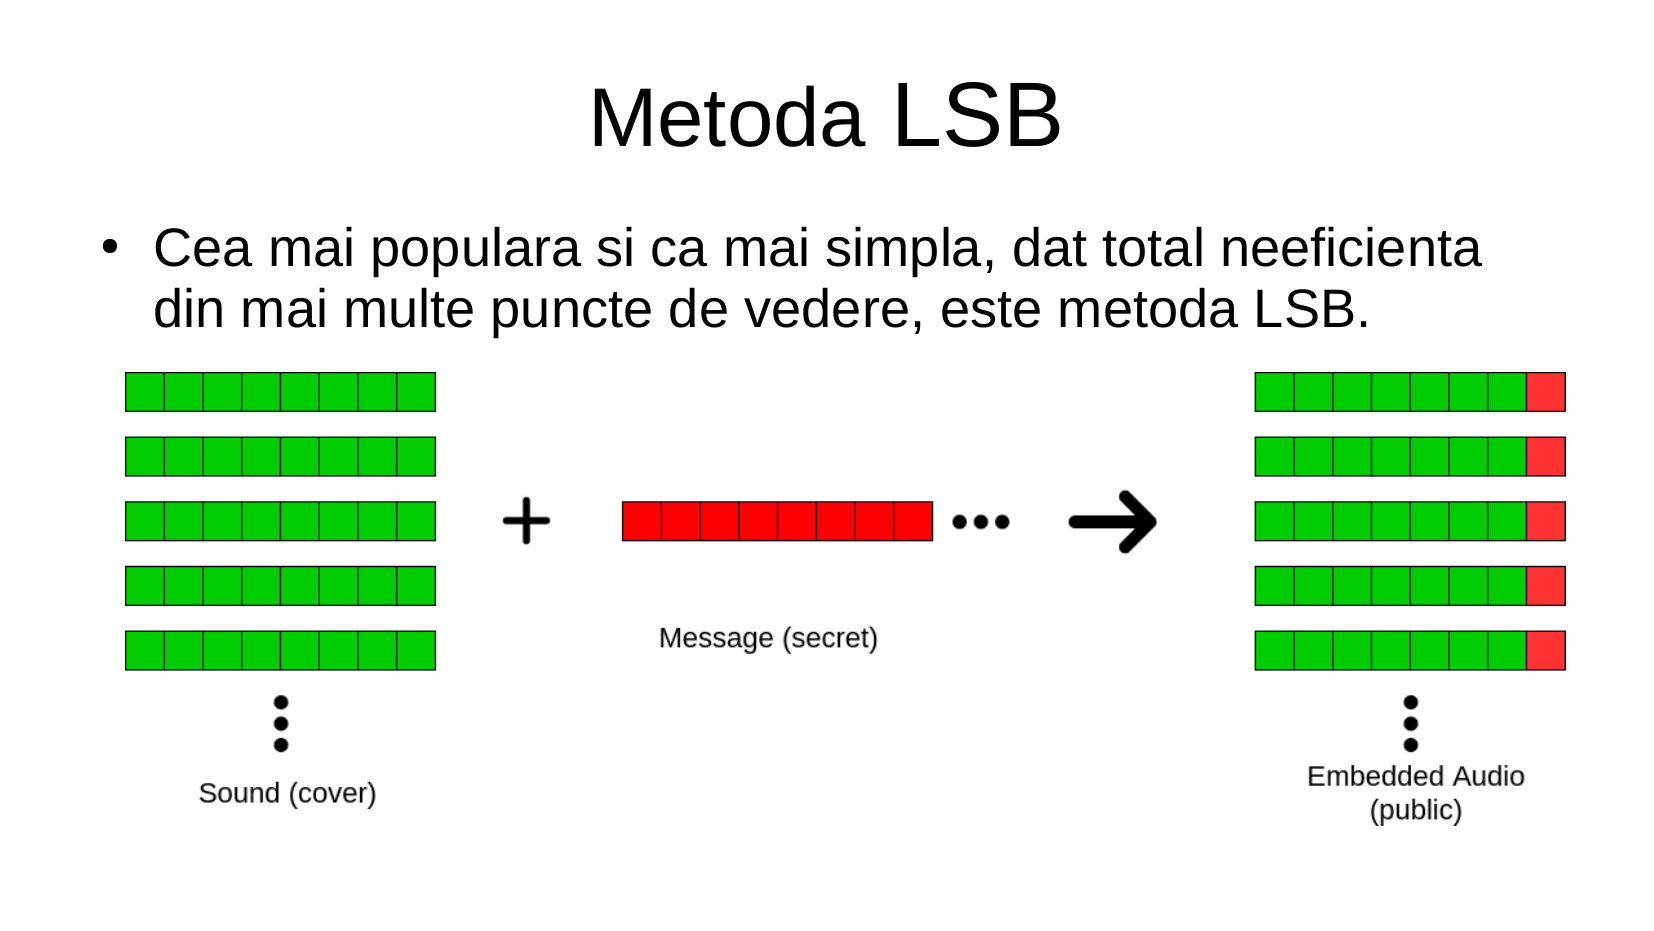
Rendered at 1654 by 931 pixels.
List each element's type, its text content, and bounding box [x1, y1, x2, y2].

list Cea mai populara si ca mai simpla, dat total neeficienta din mai multe puncte de vedere, este metoda LSB. [82, 217, 1571, 758]
picture [125, 372, 1566, 826]
title Metoda LSB [82, 37, 1571, 193]
